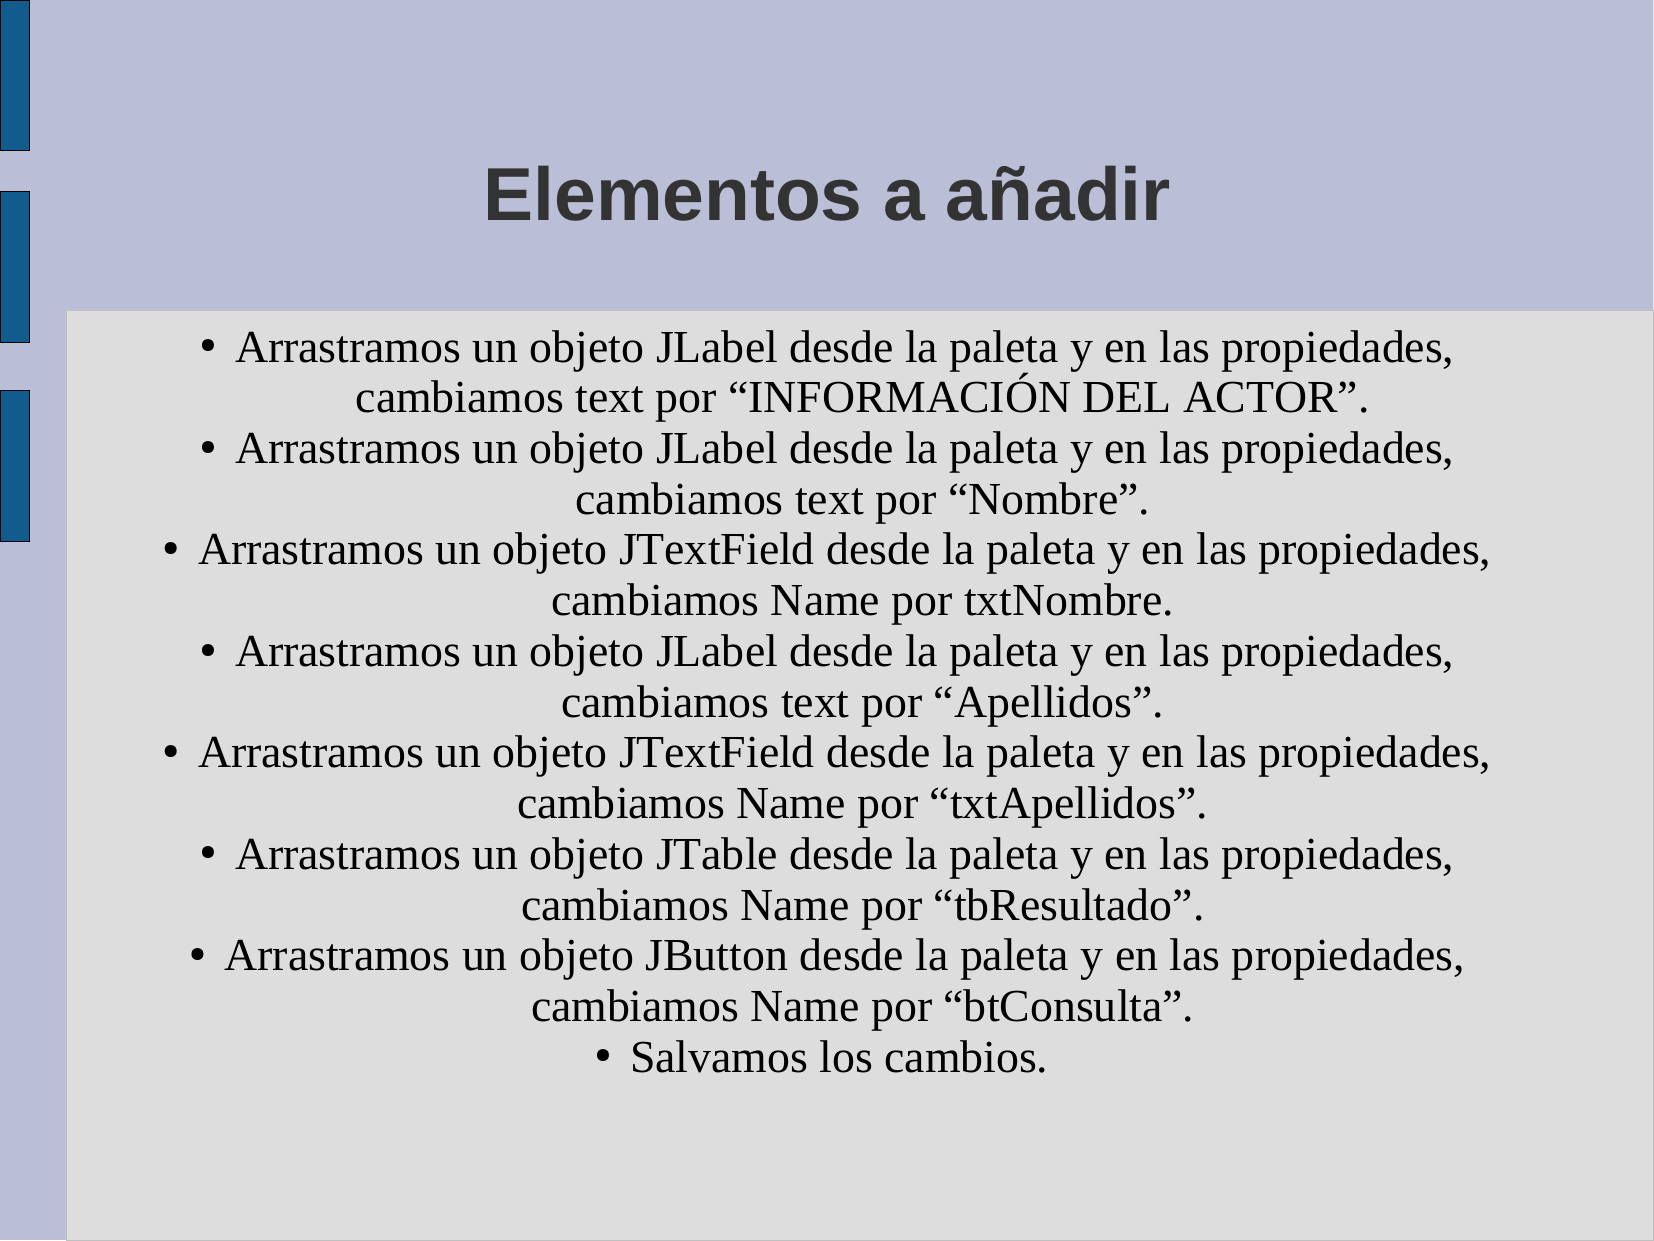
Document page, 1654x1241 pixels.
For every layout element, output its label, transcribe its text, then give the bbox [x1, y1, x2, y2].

title Elementos a añadir [121, 98, 1534, 291]
subtitle Arrastramos un objeto JLabel desde la paleta y en las propiedades, cambiamos text por “INFORMACIÓN DEL ACTOR”. Arrastramos un objeto JLabel desde la paleta y en las propiedades, cambiamos text por “Nombre”. Arrastramos un objeto JTextField desde la paleta y en las propiedades, cambiamos Name por txtNombre. Arrastramos un objeto JLabel desde la paleta y en las propiedades, cambiamos text por “Apellidos”. Arrastramos un objeto JTextField desde la paleta y en las propiedades, cambiamos Name por “txtApellidos”. Arrastramos un objeto JTable desde la paleta y en las propiedades, cambiamos Name por “tbResultado”. Arrastramos un objeto JButton desde la paleta y en las propiedades, cambiamos Name por “btConsulta”. Salvamos los cambios. [121, 318, 1534, 1086]
